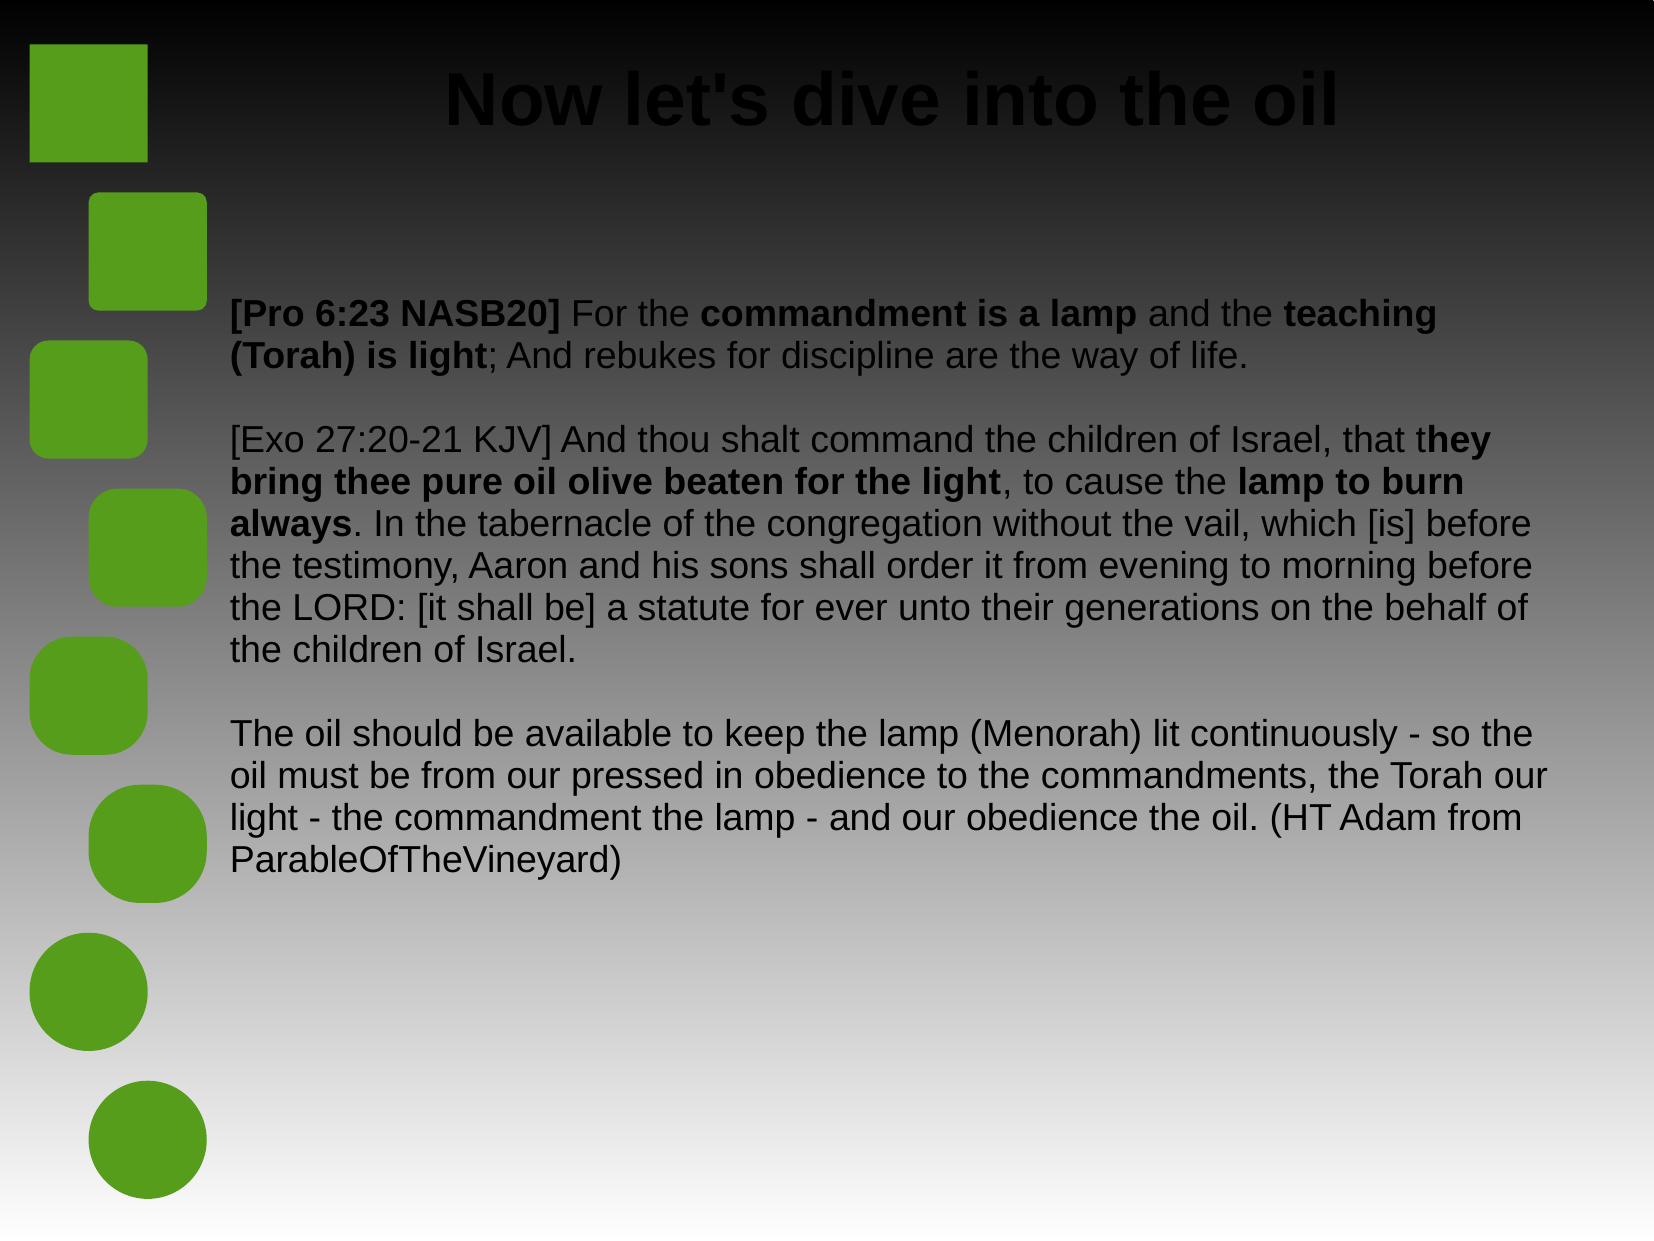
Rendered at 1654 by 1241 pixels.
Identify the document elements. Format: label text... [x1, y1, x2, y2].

title Now let's dive into the oil [214, 49, 1571, 236]
list [Pro 6:23 NASB20] For the commandment is a lamp and the teaching (Torah) is light; And rebukes for discipline are the way of life. [Exo 27:20-21 KJV] And thou shalt command the children of Israel, that they bring thee pure oil olive beaten for the light, to cause the lamp to burn always. In the tabernacle of the congregation without the vail, which [is] before the testimony, Aaron and his sons shall order it from evening to morning before the LORD: [it shall be] a statute for ever unto their generations on the behalf of the children of Israel. The oil should be available to keep the lamp (Menorah) lit continuously - so the oil must be from our pressed in obedience to the commandments, the Torah our light - the commandment the lamp - and our obedience the oil. (HT Adam from ParableOfTheVineyard) [214, 285, 1571, 1177]
